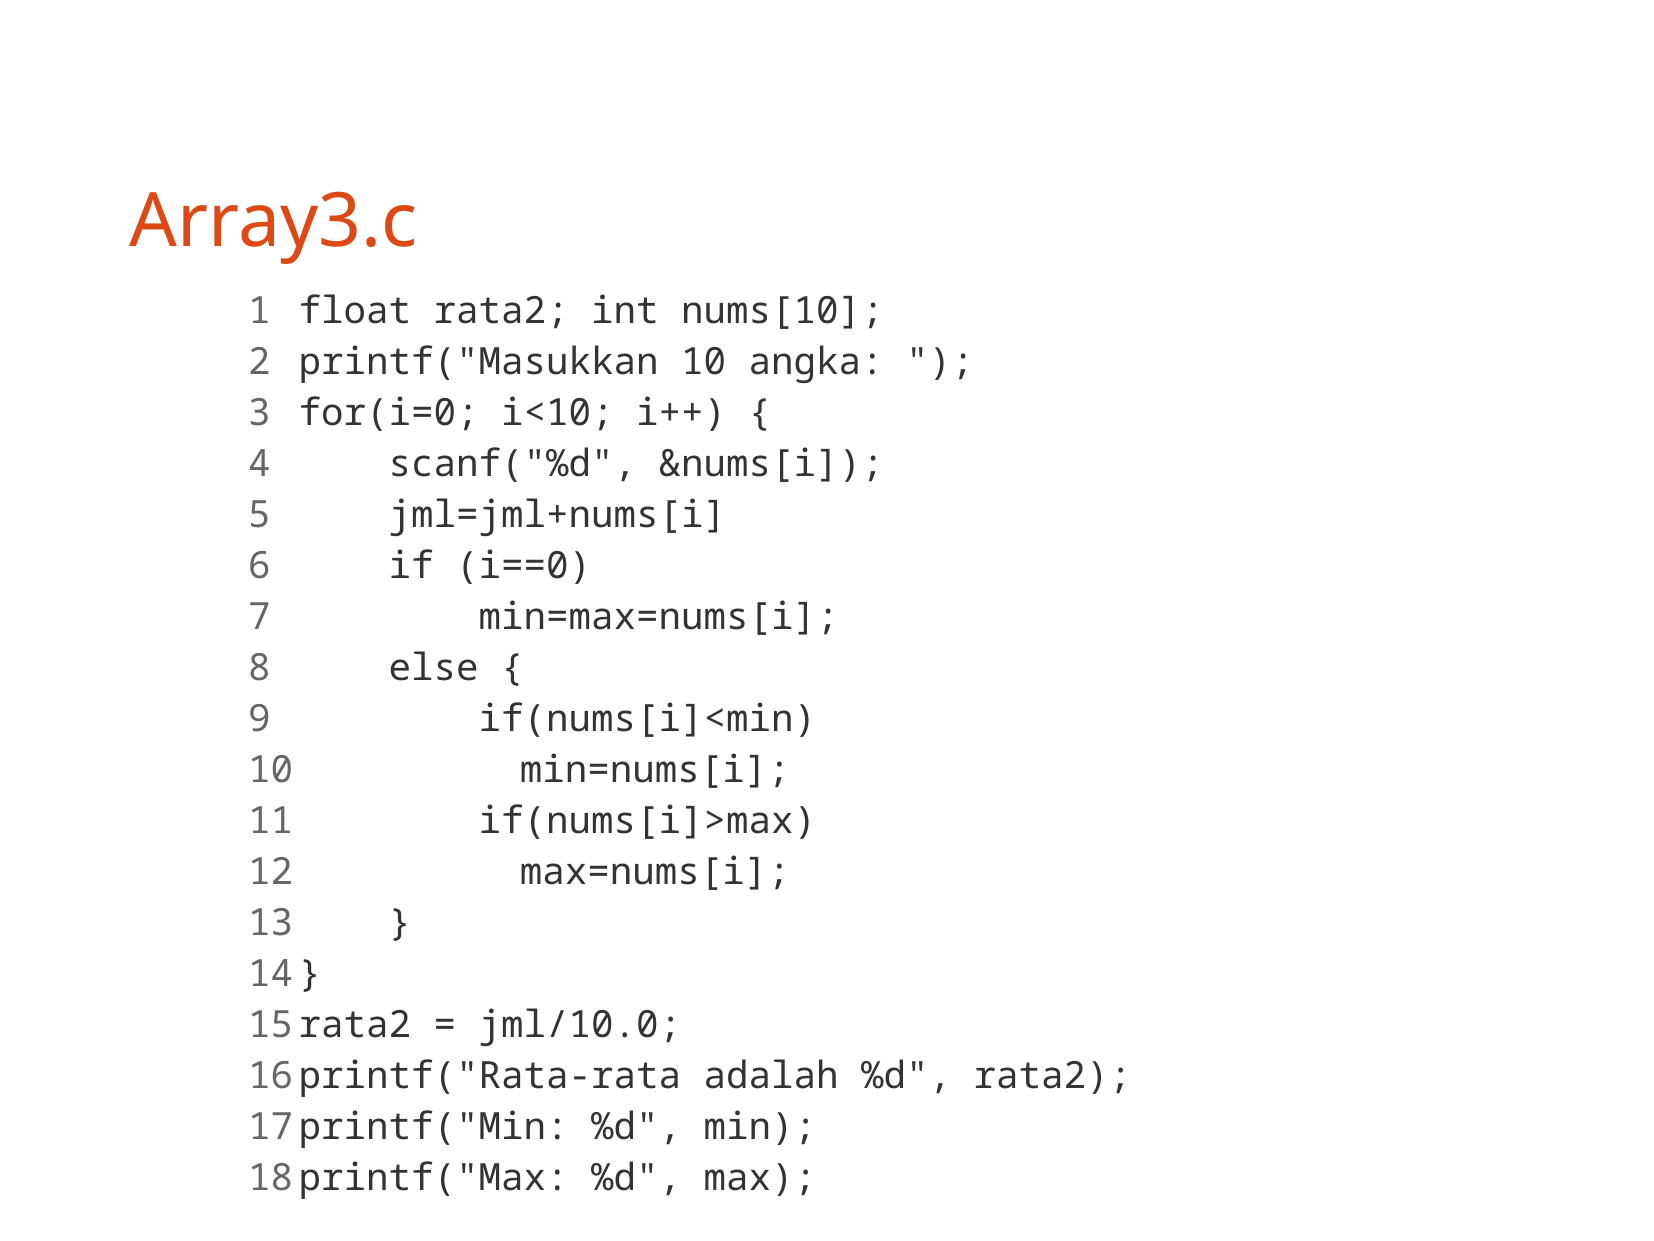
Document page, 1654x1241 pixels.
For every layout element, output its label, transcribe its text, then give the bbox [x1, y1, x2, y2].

title Array3.c [129, 153, 1518, 281]
list float rata2; int nums[10]; printf("Masukkan 10 angka: "); for(i=0; i<10; i++) { scanf("%d", &nums[i]); jml=jml+nums[i] if (i==0) min=max=nums[i]; else { if(nums[i]<min) min=nums[i]; if(nums[i]>max) max=nums[i]; } } rata2 = jml/10.0; printf("Rata-rata adalah %d", rata2); printf("Min: %d", min); printf("Max: %d", max); [248, 283, 1412, 1205]
